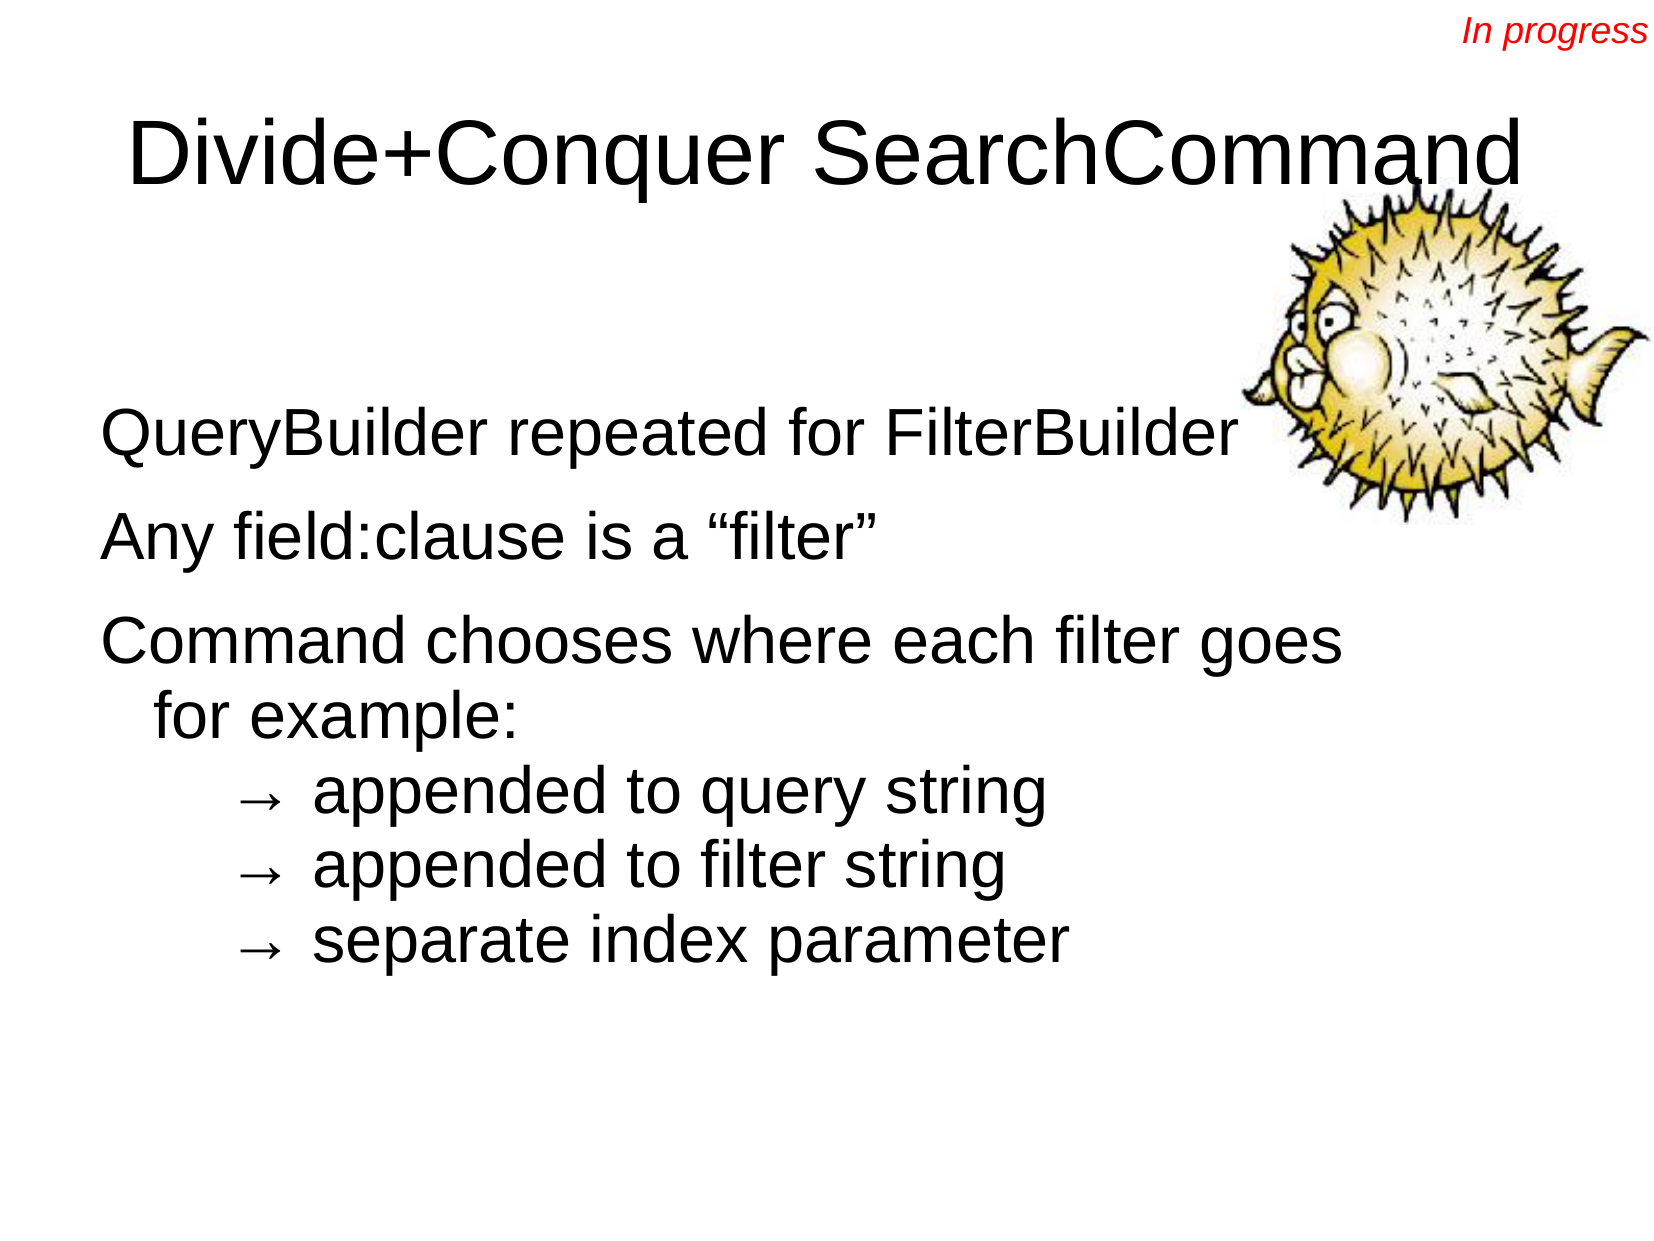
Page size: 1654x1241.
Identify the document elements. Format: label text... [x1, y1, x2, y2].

picture [1240, 177, 1653, 526]
list QueryBuilder repeated for FilterBuilder Any field:clause is a “filter” Command chooses where each filter goes for example: → appended to query string → appended to filter string → separate index parameter [82, 290, 1571, 1109]
title Divide+Conquer SearchCommand [82, 49, 1571, 257]
text_box In progress [1446, 2, 1654, 60]
